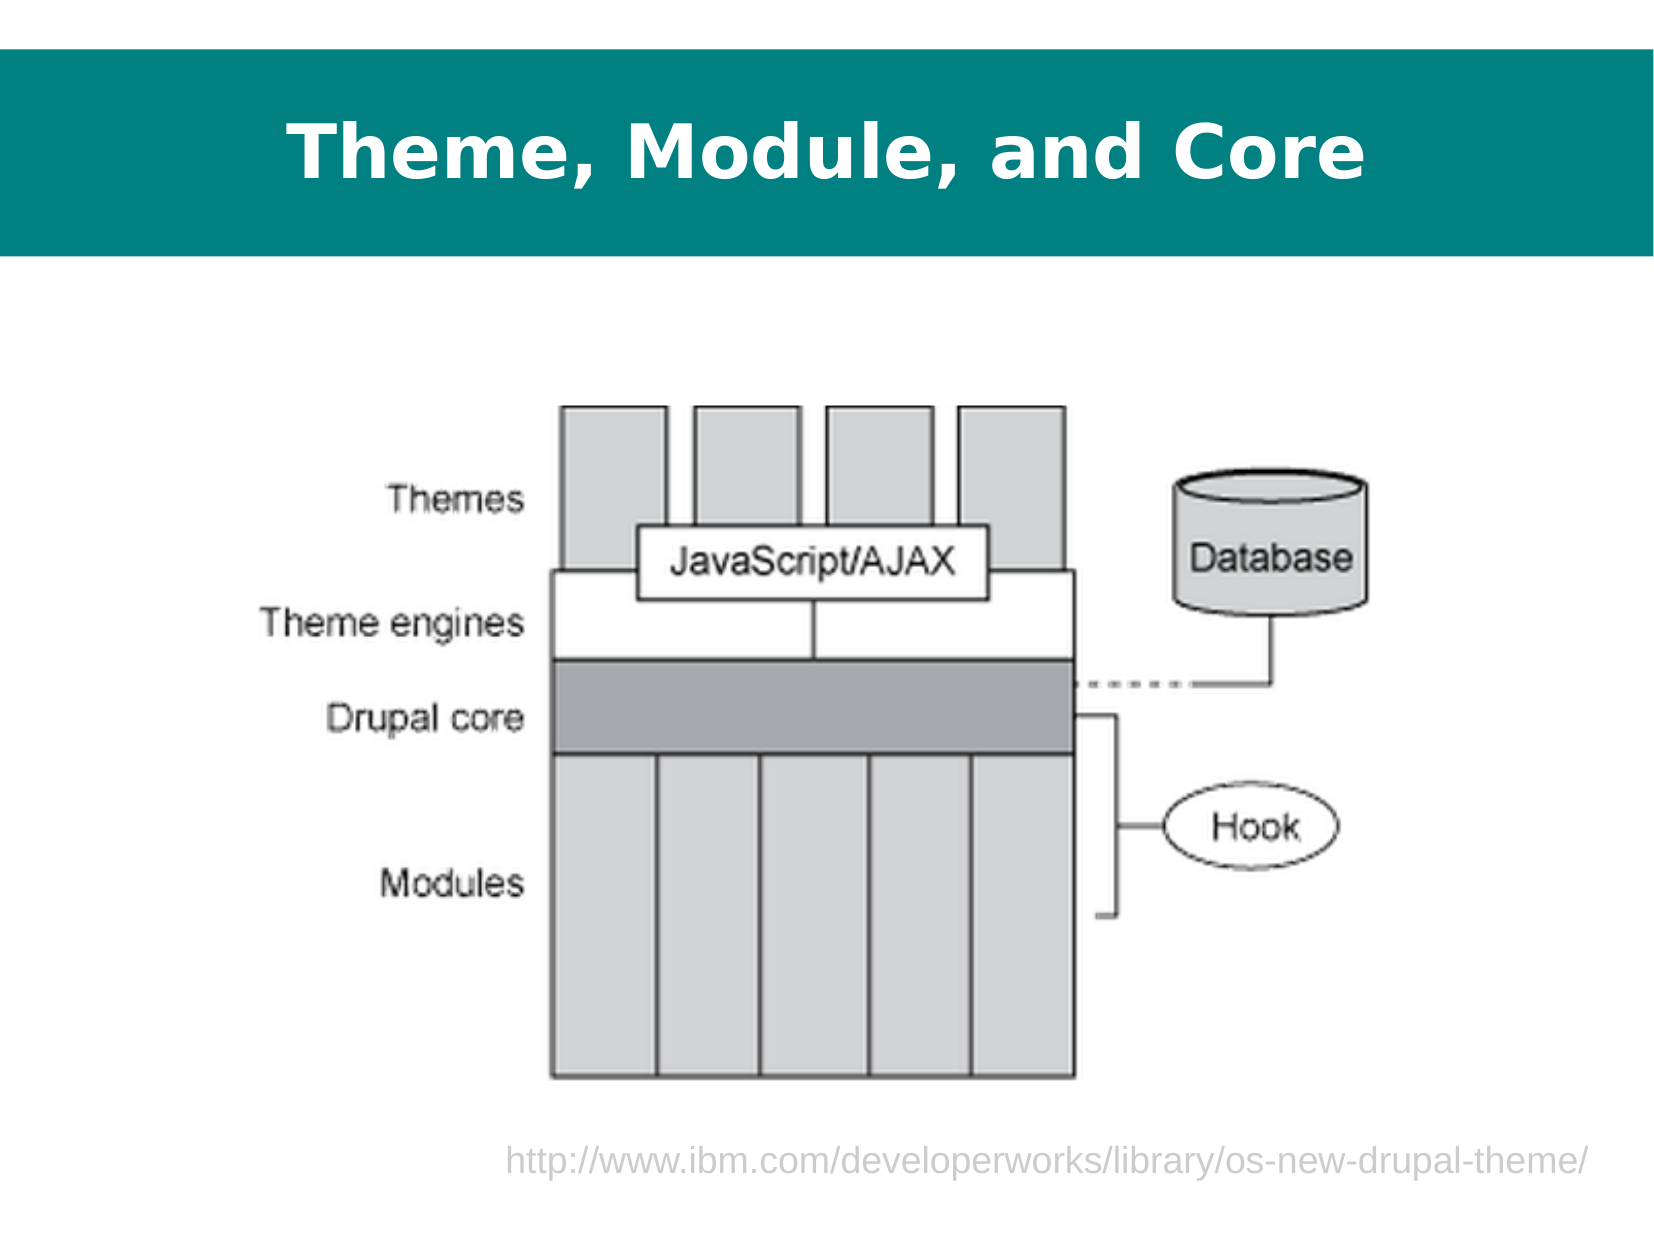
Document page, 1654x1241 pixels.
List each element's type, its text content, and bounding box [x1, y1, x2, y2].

picture [251, 404, 1401, 1096]
text_box http://www.ibm.com/developerworks/library/os-new-drupal-theme/ [490, 1131, 1605, 1189]
title Theme, Module, and Core [0, 49, 1654, 257]
